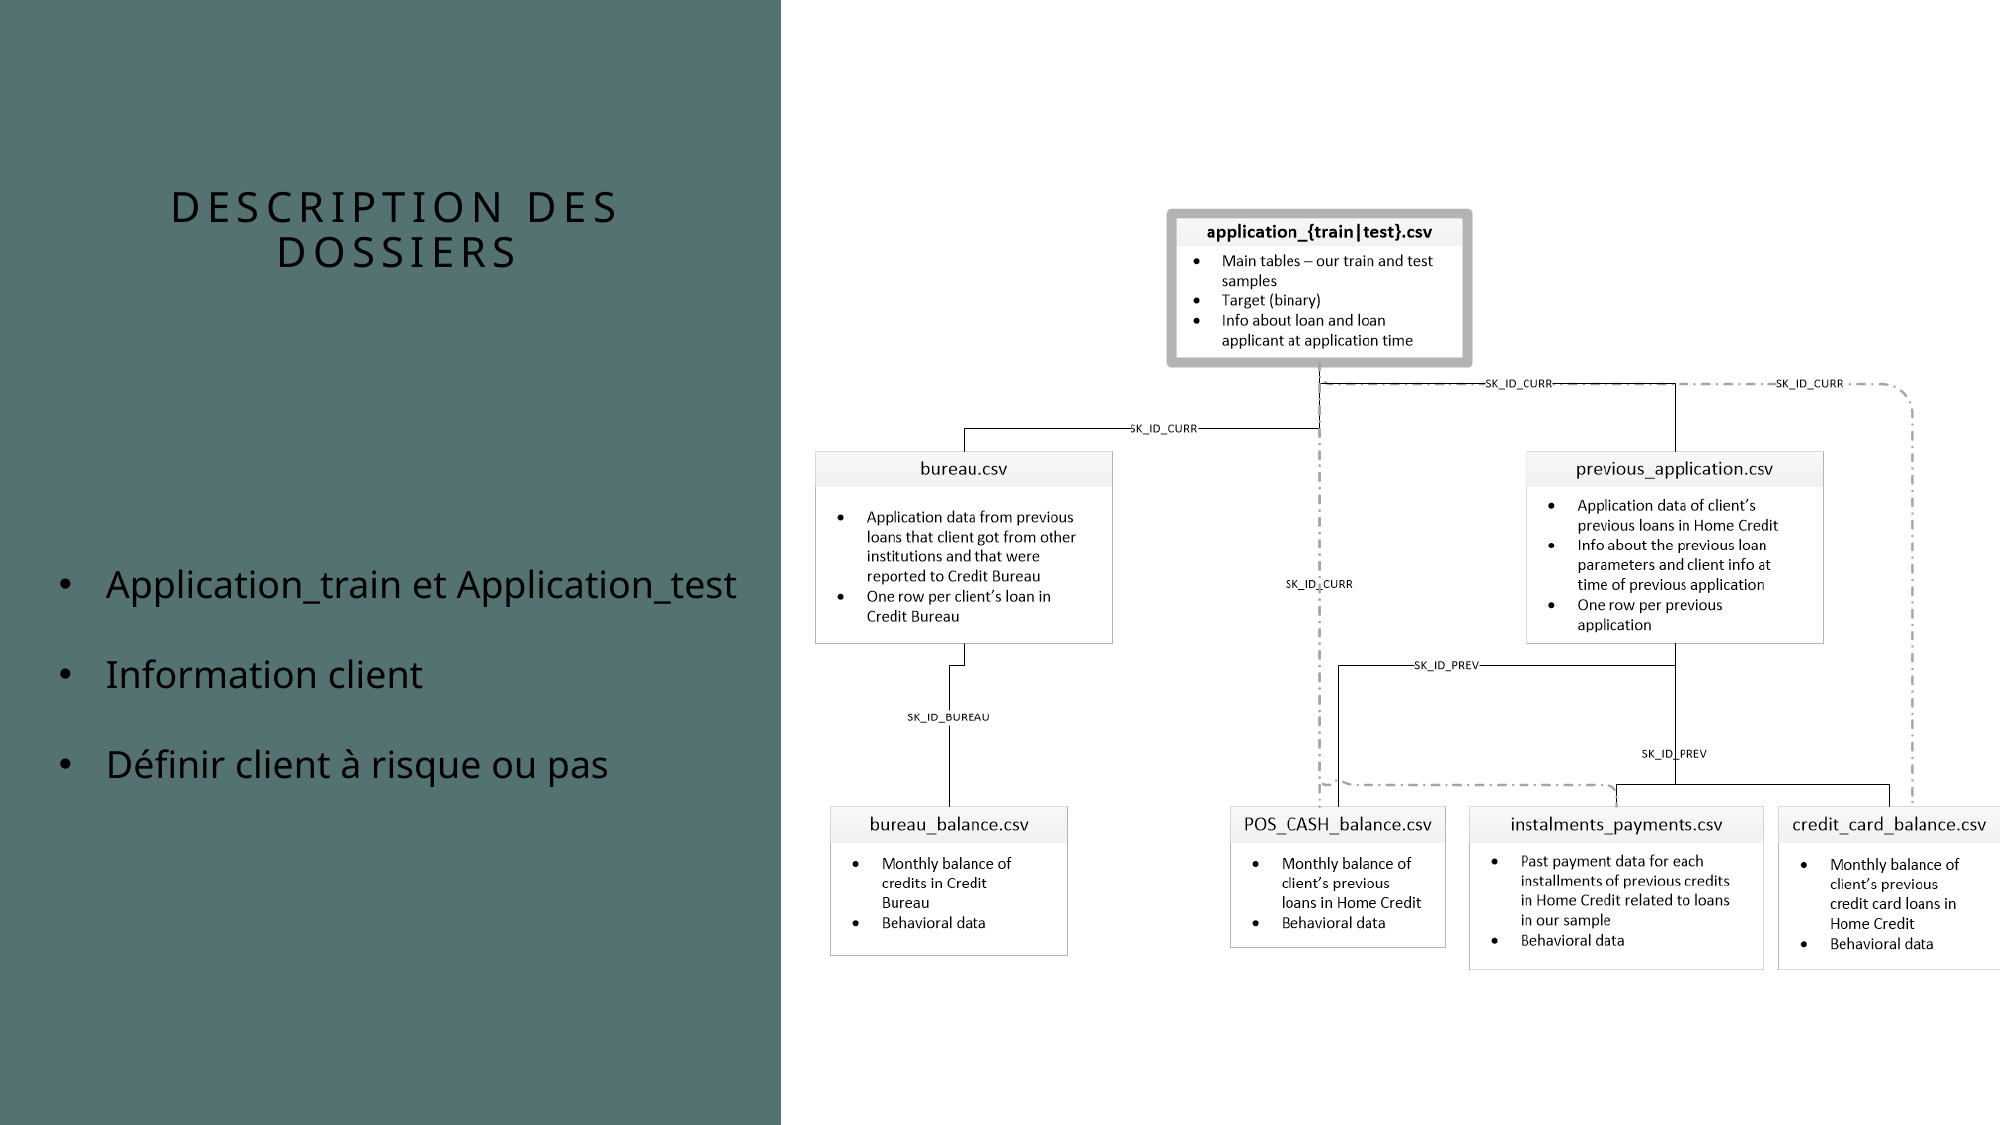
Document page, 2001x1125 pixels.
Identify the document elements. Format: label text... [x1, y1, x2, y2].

title Description des dossiers [145, 132, 648, 285]
text_box [0, 0, 2000, 1125]
text_box Application_train et Application_test Information client Définir client à risque ou pas [43, 553, 837, 796]
picture [815, 208, 2000, 970]
